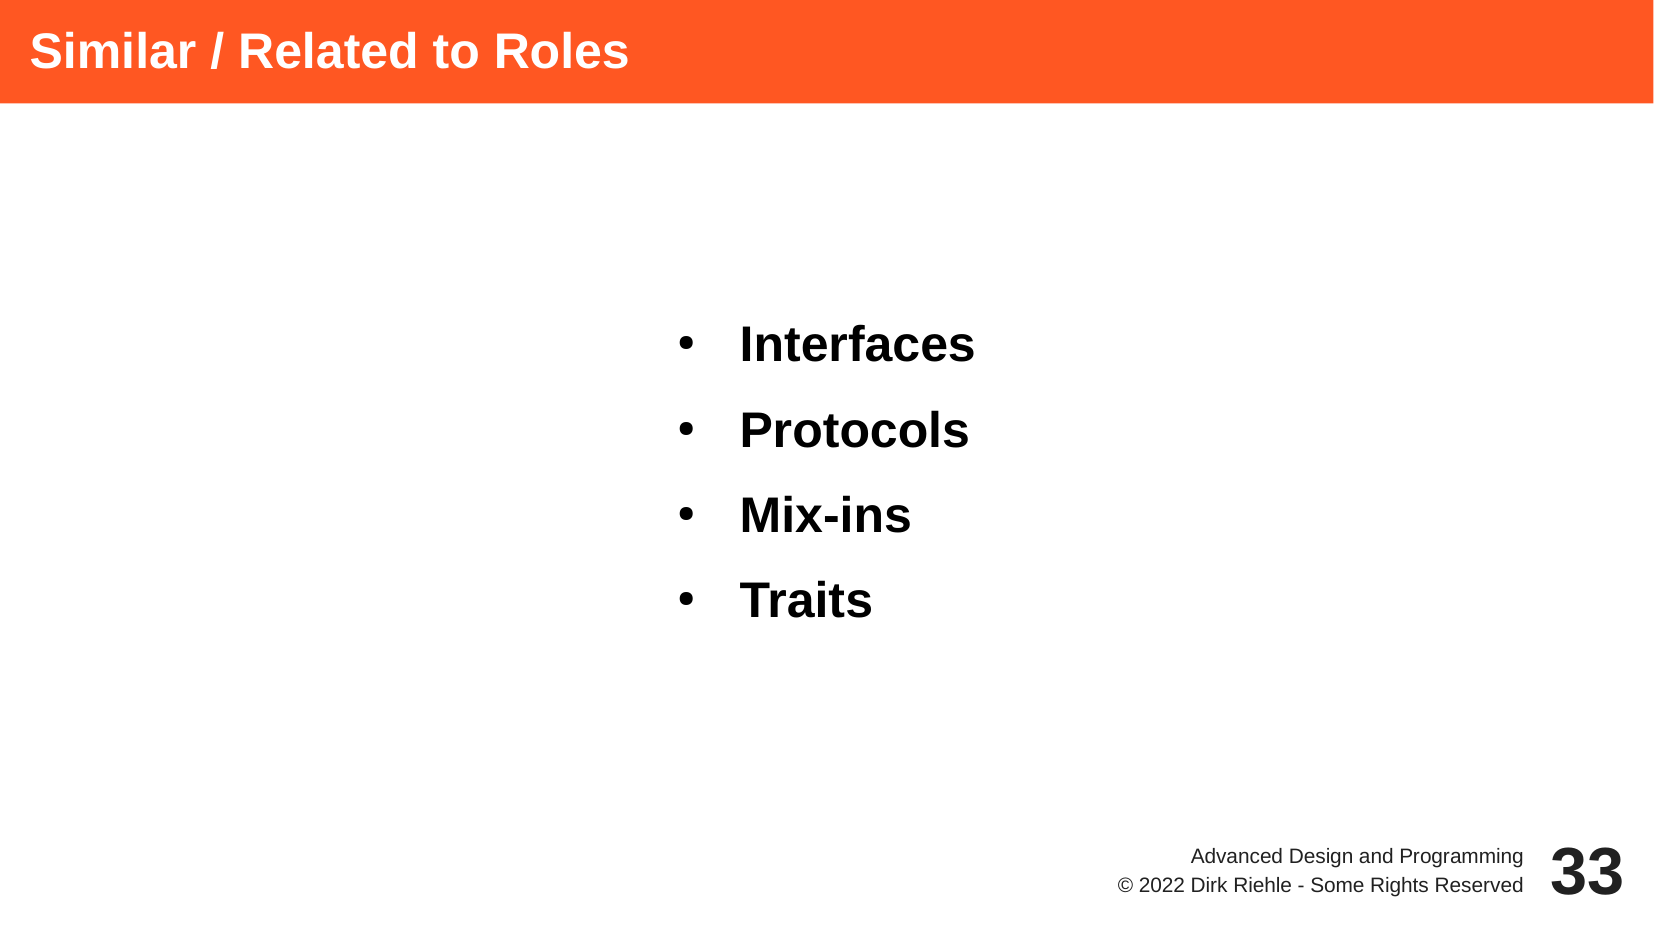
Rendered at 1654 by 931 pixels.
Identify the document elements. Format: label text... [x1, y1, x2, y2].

subtitle Interfaces Protocols Mix-ins Traits [29, 132, 1625, 813]
title Similar / Related to Roles [0, 0, 1654, 104]
